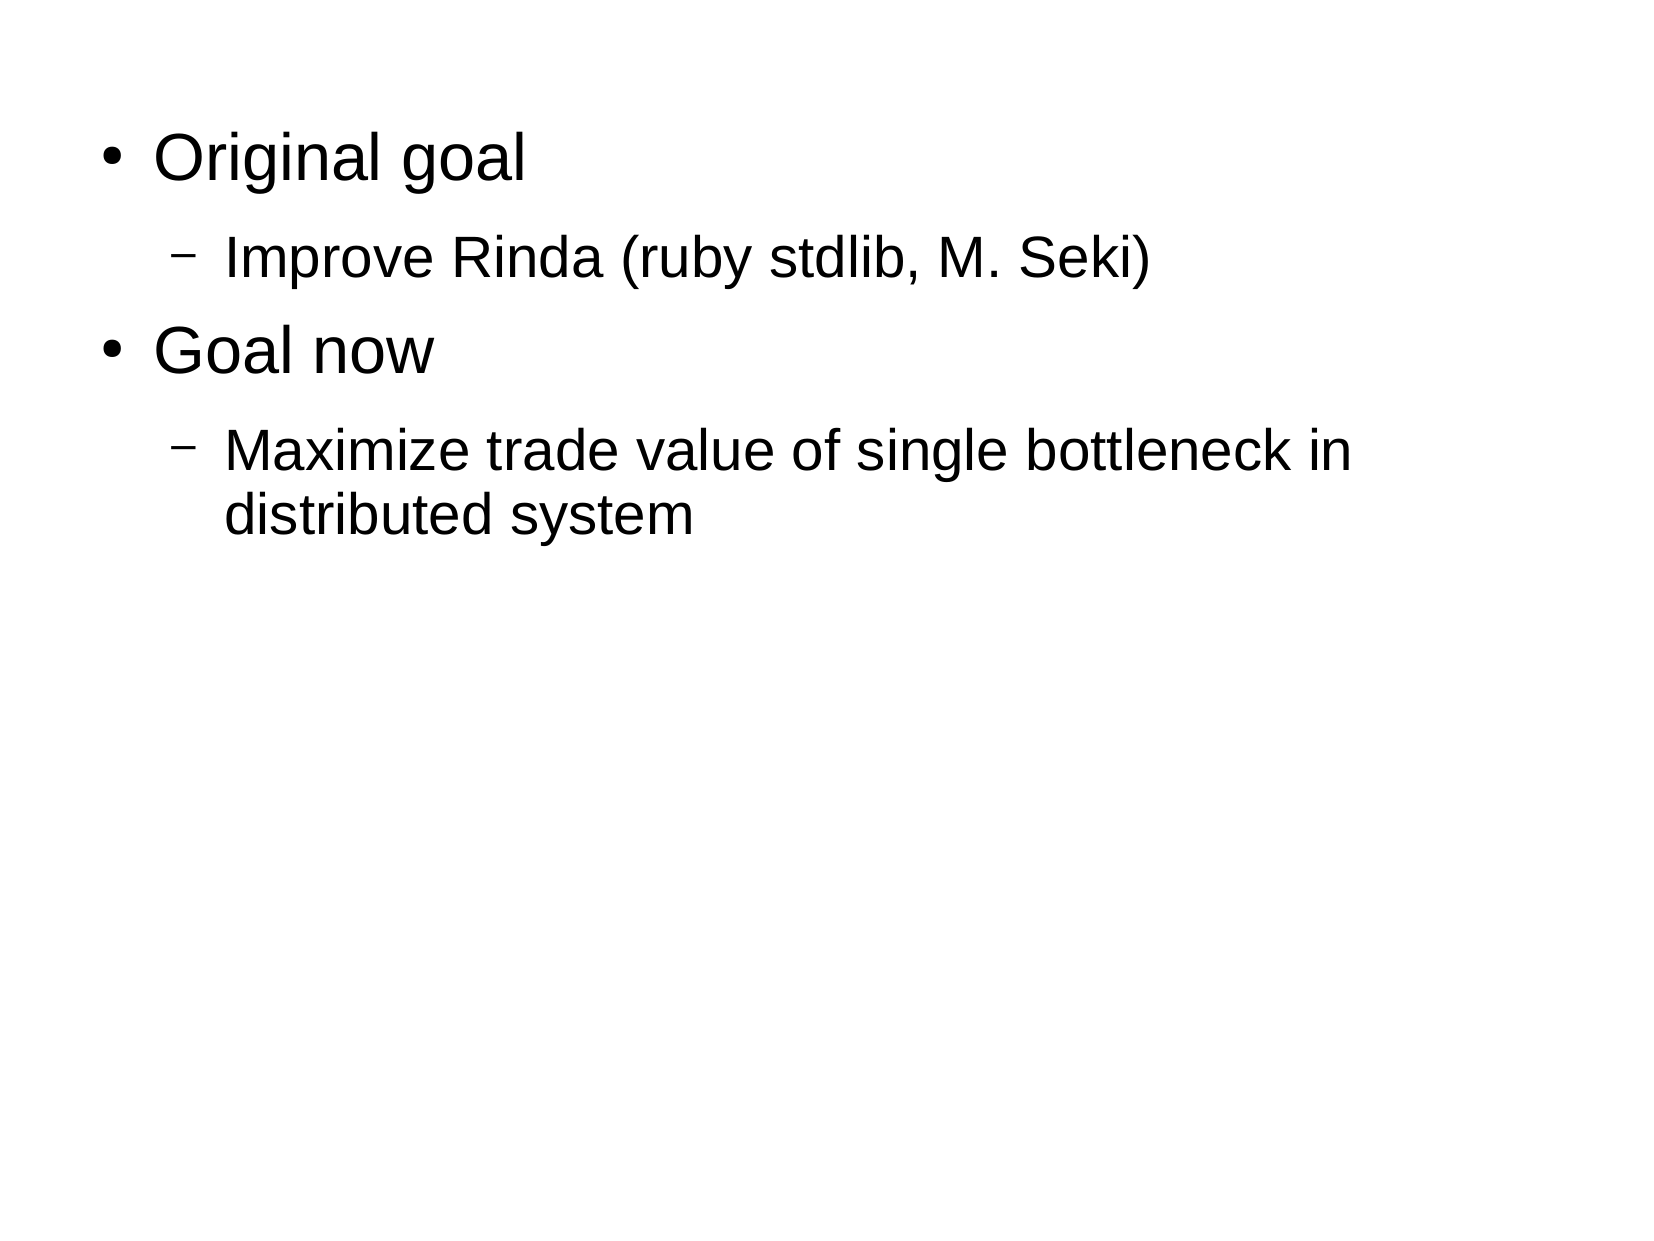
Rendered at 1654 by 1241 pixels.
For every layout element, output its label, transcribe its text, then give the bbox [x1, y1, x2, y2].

list Original goal Improve Rinda (ruby stdlib, M. Seki) Goal now Maximize trade value of single bottleneck in distributed system [82, 120, 1538, 1111]
